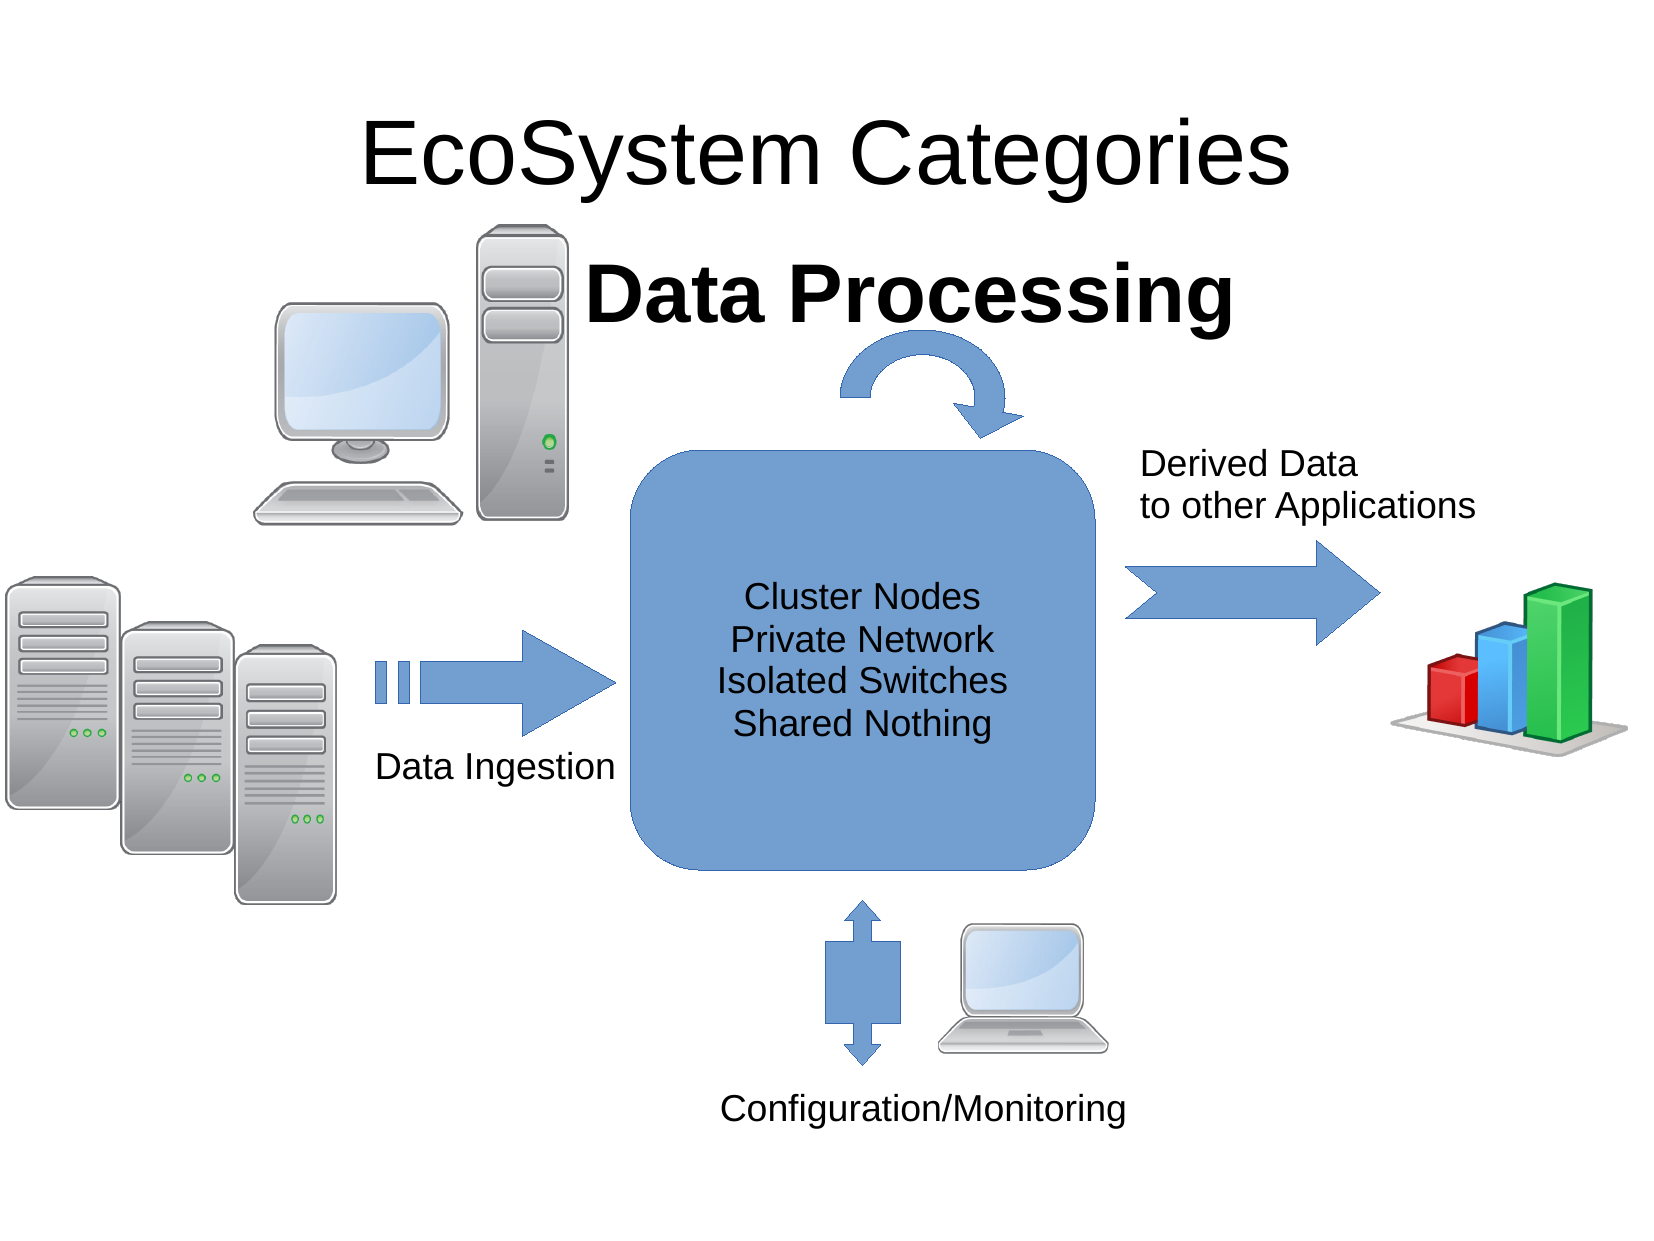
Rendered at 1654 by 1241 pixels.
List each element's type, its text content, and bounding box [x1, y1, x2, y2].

text_box Data Ingestion [360, 738, 631, 796]
text_box Configuration/Monitoring [705, 1080, 1142, 1137]
picture [5, 576, 337, 905]
text_box [420, 630, 616, 737]
text_box [825, 900, 901, 1066]
picture [240, 224, 569, 541]
text_box [398, 661, 410, 704]
text_box [1125, 540, 1381, 646]
text_box [375, 661, 387, 704]
title EcoSystem Categories [82, 49, 1571, 257]
picture [930, 914, 1116, 1064]
text_box Cluster Nodes Private Network Isolated Switches Shared Nothing [630, 450, 1096, 871]
picture [1382, 561, 1636, 781]
text_box Data Processing [570, 240, 1252, 348]
text_box Derived Data to other Applications [1125, 435, 1492, 534]
text_box [840, 348, 1024, 439]
